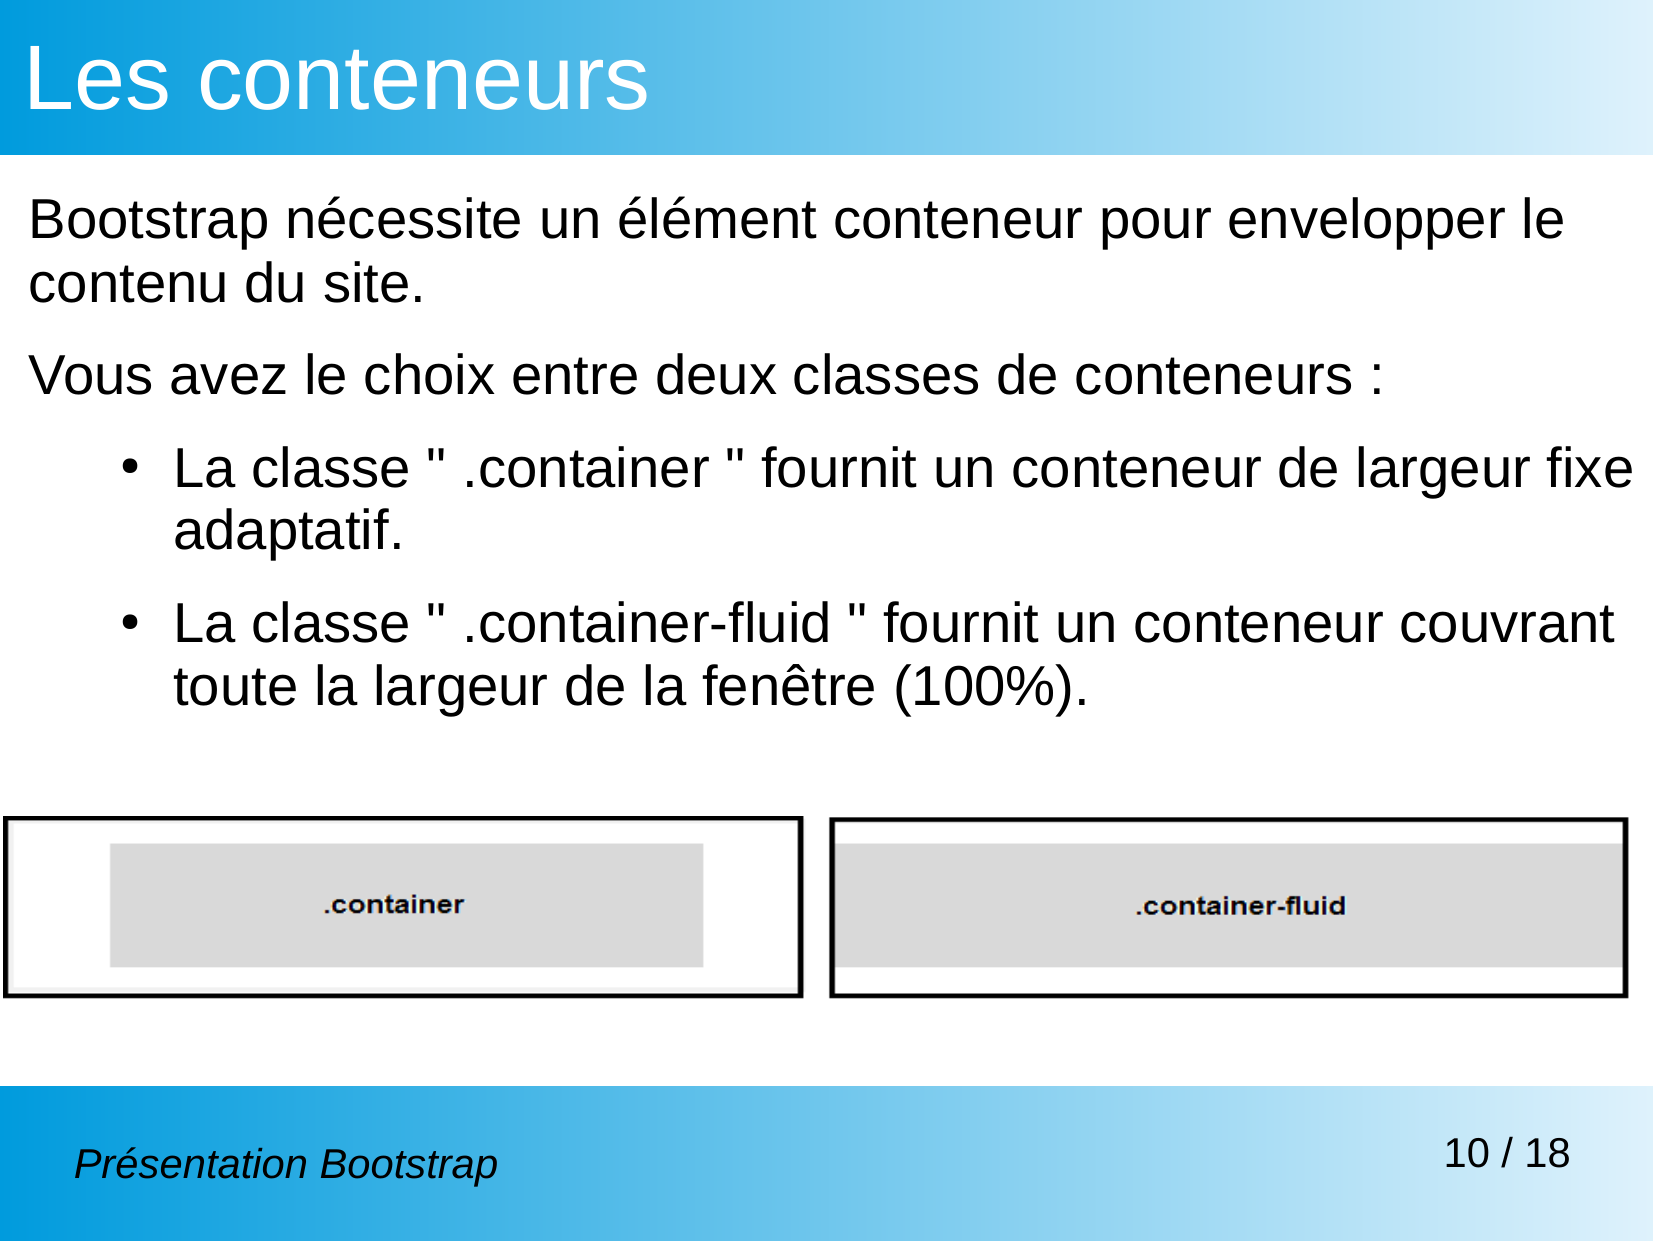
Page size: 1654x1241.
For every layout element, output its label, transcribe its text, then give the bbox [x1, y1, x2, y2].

picture [3, 816, 1638, 1034]
title Les conteneurs [23, 25, 1512, 130]
text_box Bootstrap nécessite un élément conteneur pour envelopper le contenu du site. Vous avez le choix entre deux classes de conteneurs : La classe ʺ .container ʺ fournit un conteneur de largeur fixe adaptatif. La classe ʺ .container-fluid ʺ fournit un conteneur couvrant toute la largeur de la fenêtre (100%). [28, 187, 1638, 723]
